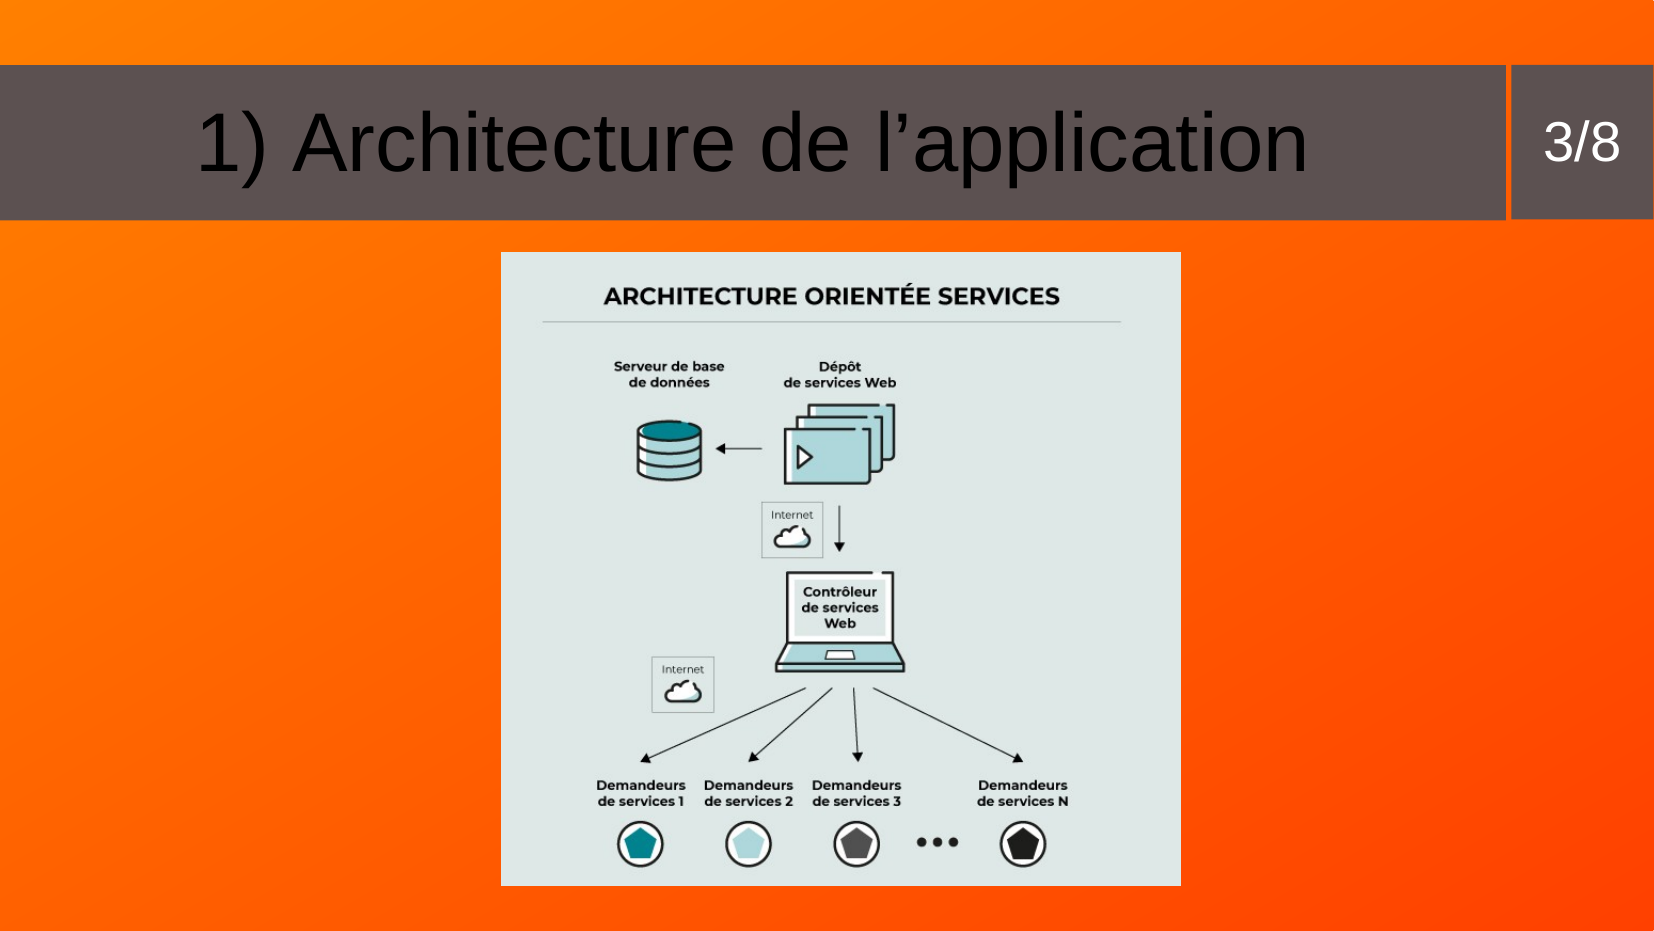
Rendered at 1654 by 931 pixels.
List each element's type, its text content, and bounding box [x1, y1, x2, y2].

text_box 3/8 [1511, 64, 1654, 220]
title Architecture de l’application [0, 65, 1506, 221]
picture [501, 252, 1181, 886]
